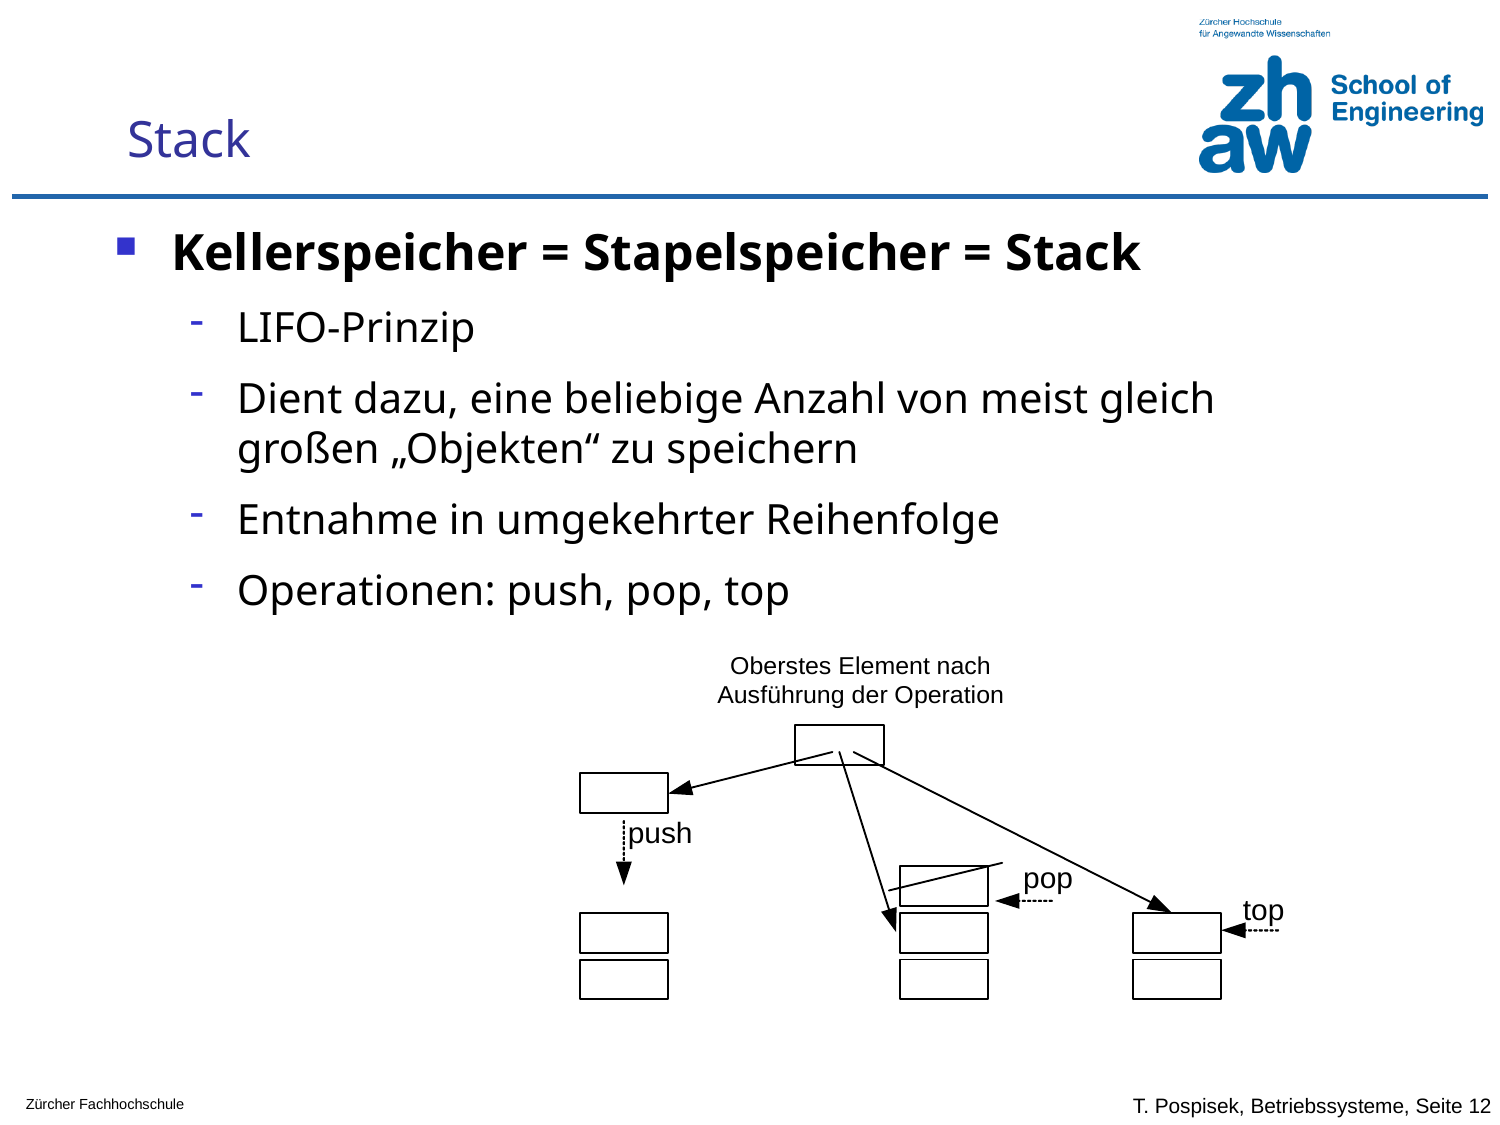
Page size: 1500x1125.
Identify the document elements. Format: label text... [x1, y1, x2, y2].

picture [1199, 19, 1483, 173]
title Stack [112, 50, 1391, 175]
list Kellerspeicher = Stapelspeicher = Stack LIFO-Prinzip Dient dazu, eine beliebige Anzahl von meist gleich großen „Objekten“ zu speichern Entnahme in umgekehrter Reihenfolge Operationen: push, pop, top [99, 212, 1325, 938]
picture [575, 650, 1307, 1005]
